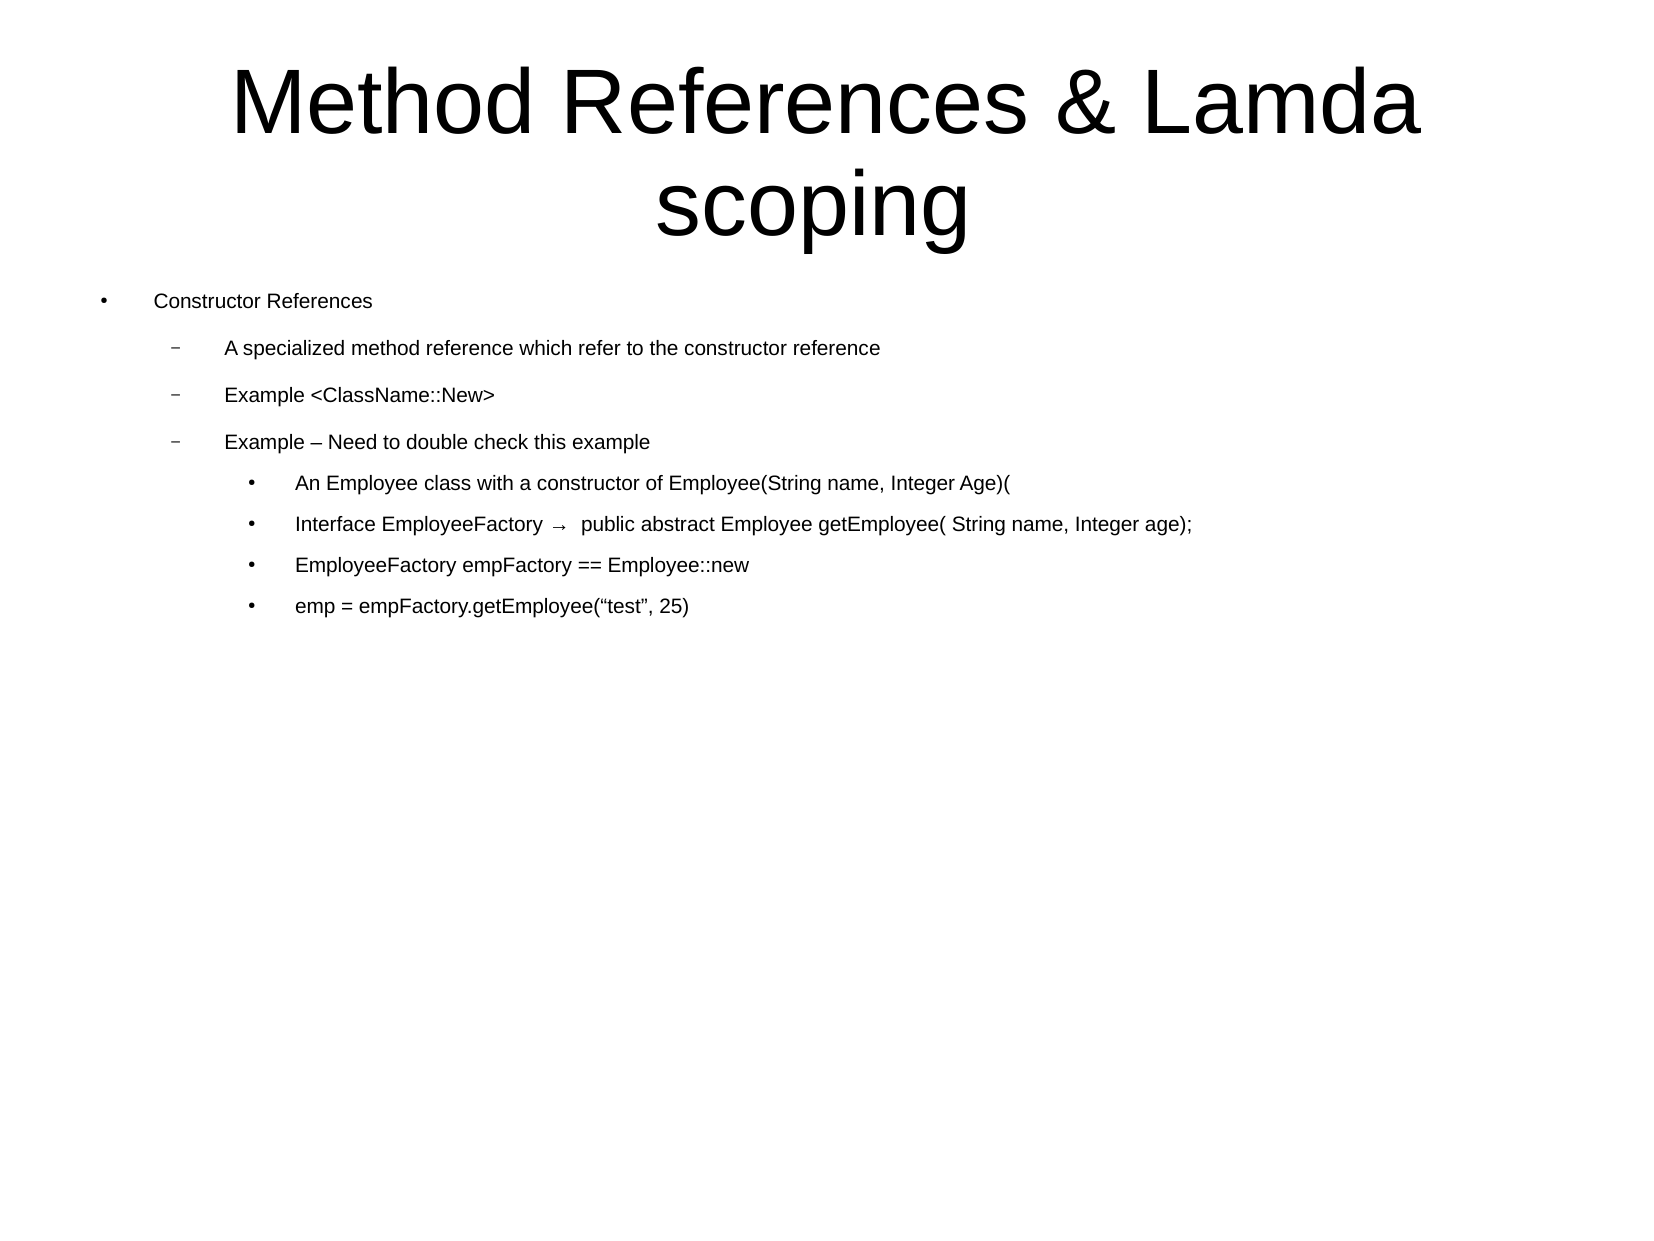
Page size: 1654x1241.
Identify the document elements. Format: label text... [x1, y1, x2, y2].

title Method References & Lamda scoping [82, 49, 1571, 257]
list Constructor References A specialized method reference which refer to the constructor reference Example <ClassName::New> Example – Need to double check this example An Employee class with a constructor of Employee(String name, Integer Age)( Interface EmployeeFactory → public abstract Employee getEmployee( String name, Integer age); EmployeeFactory empFactory == Employee::new emp = empFactory.getEmployee(“test”, 25) [82, 290, 1571, 1010]
